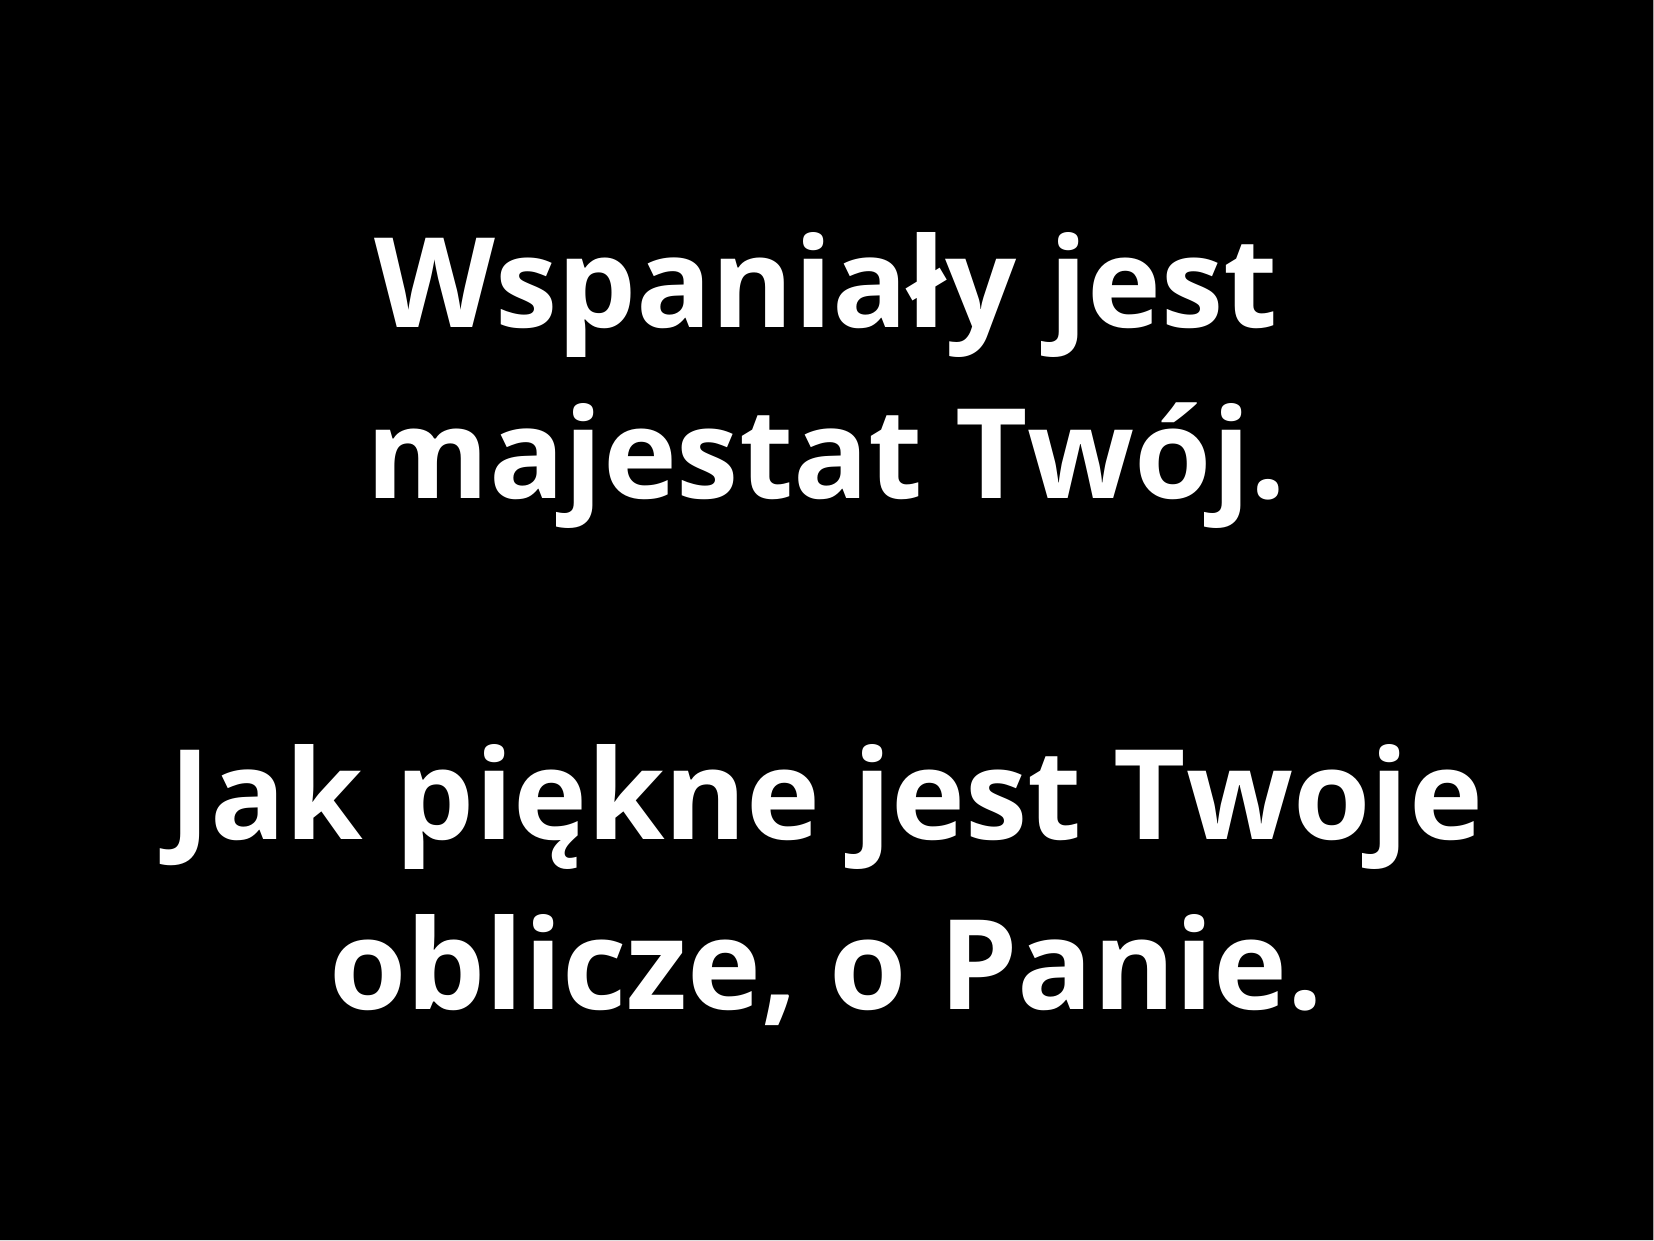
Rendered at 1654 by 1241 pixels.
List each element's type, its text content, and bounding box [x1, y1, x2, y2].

title Wspaniały jest majestat Twój. Jak piękne jest Twoje oblicze, o Panie. [0, 0, 1654, 1241]
